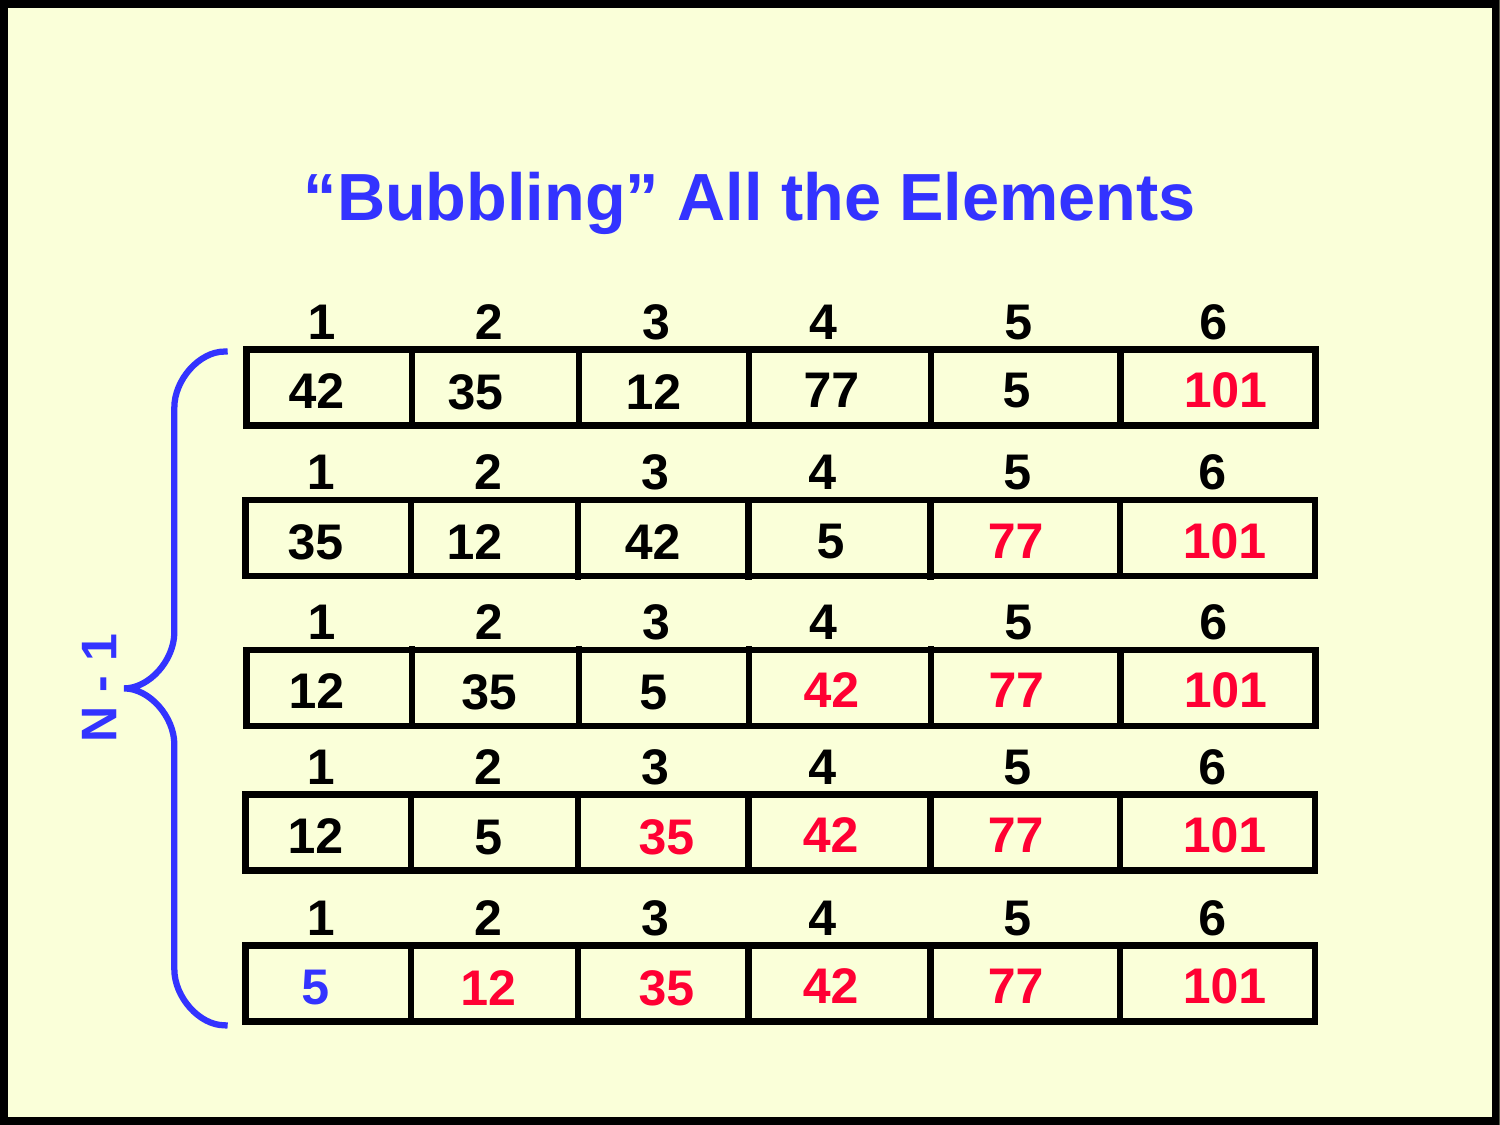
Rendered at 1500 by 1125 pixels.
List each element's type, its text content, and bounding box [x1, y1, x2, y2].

text_box 101 [1154, 350, 1283, 426]
text_box 5 [610, 658, 683, 726]
text_box 77 [959, 658, 1060, 726]
text_box 42 [273, 350, 360, 426]
text_box 12 [431, 508, 518, 578]
text_box 35 [432, 357, 519, 427]
text_box 1 2 3 4 5 6 [292, 581, 1246, 658]
text_box 35 [272, 501, 359, 577]
text_box N - 1 [58, 618, 134, 758]
text_box 101 [1153, 500, 1282, 577]
text_box 101 [1153, 795, 1282, 871]
text_box 101 [1154, 650, 1283, 726]
text_box 42 [609, 508, 696, 578]
text_box 77 [958, 953, 1059, 1022]
text_box 1 2 3 4 5 6 [291, 432, 1245, 508]
text_box 35 [609, 953, 710, 1023]
text_box 1 2 3 4 5 6 [291, 726, 1245, 802]
text_box 12 [273, 650, 360, 727]
text_box 77 [788, 357, 875, 426]
text_box 5 [787, 508, 860, 577]
text_box 42 [787, 953, 874, 1022]
text_box 12 [610, 357, 697, 427]
text_box 1 2 3 4 5 6 [291, 877, 1245, 953]
text_box 12 [431, 953, 532, 1023]
text_box 35 [432, 658, 533, 726]
text_box 42 [788, 658, 875, 726]
title “Bubbling” All the Elements [112, 99, 1388, 288]
text_box 5 [272, 946, 345, 1023]
text_box 77 [958, 802, 1059, 871]
text_box 12 [272, 795, 359, 871]
text_box 42 [787, 802, 874, 871]
text_box 5 [431, 802, 518, 872]
text_box 77 [958, 508, 1059, 577]
text_box 1 2 3 4 5 6 [292, 281, 1246, 357]
text_box 5 [959, 357, 1046, 426]
text_box 101 [1153, 946, 1282, 1022]
text_box 35 [609, 802, 710, 872]
